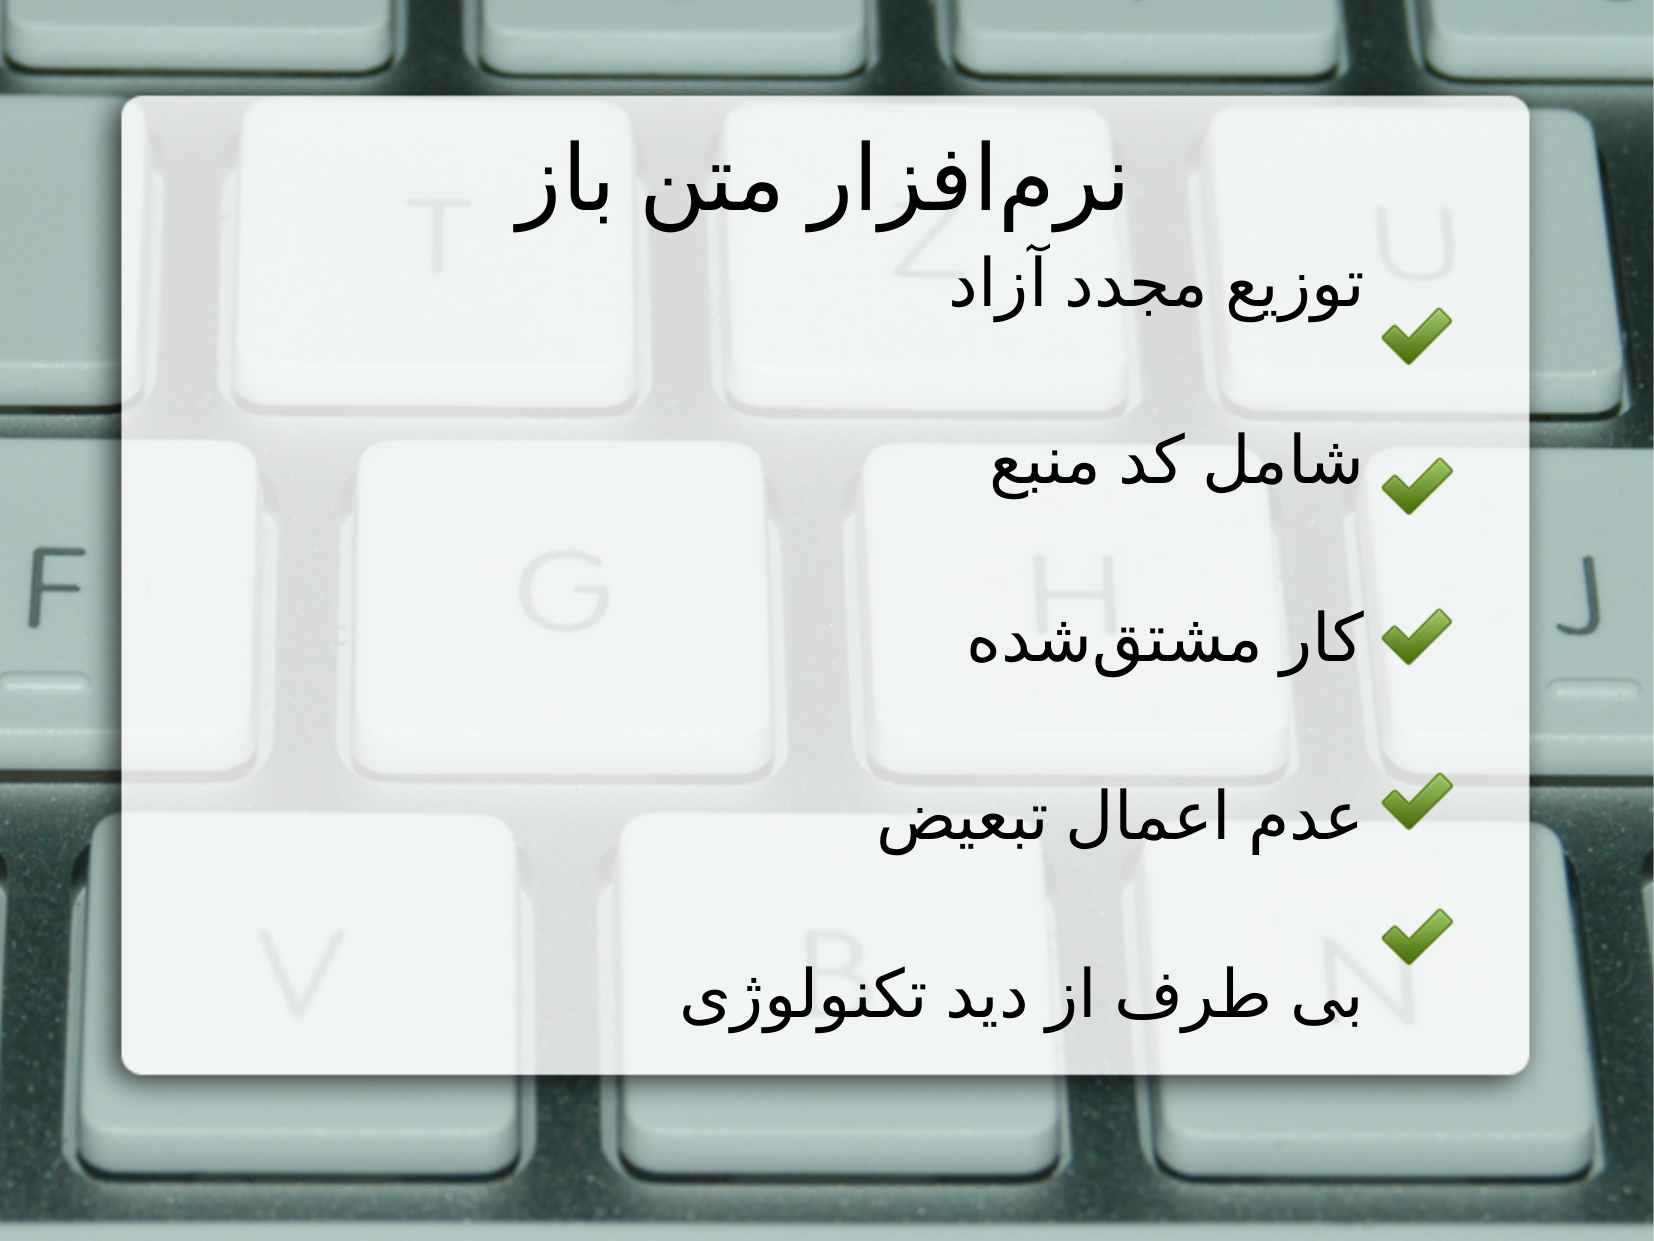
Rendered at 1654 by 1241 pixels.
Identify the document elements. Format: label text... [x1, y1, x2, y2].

picture [0, 0, 1654, 1241]
title نرم‌افزار متن باز [120, 105, 1531, 272]
text_box توزیع مجدد آزاد شامل کد منبع کار مشتق‌شده عدم اعمال تبعیض بی طرف از دید تکنولوژی [435, 285, 1366, 1006]
